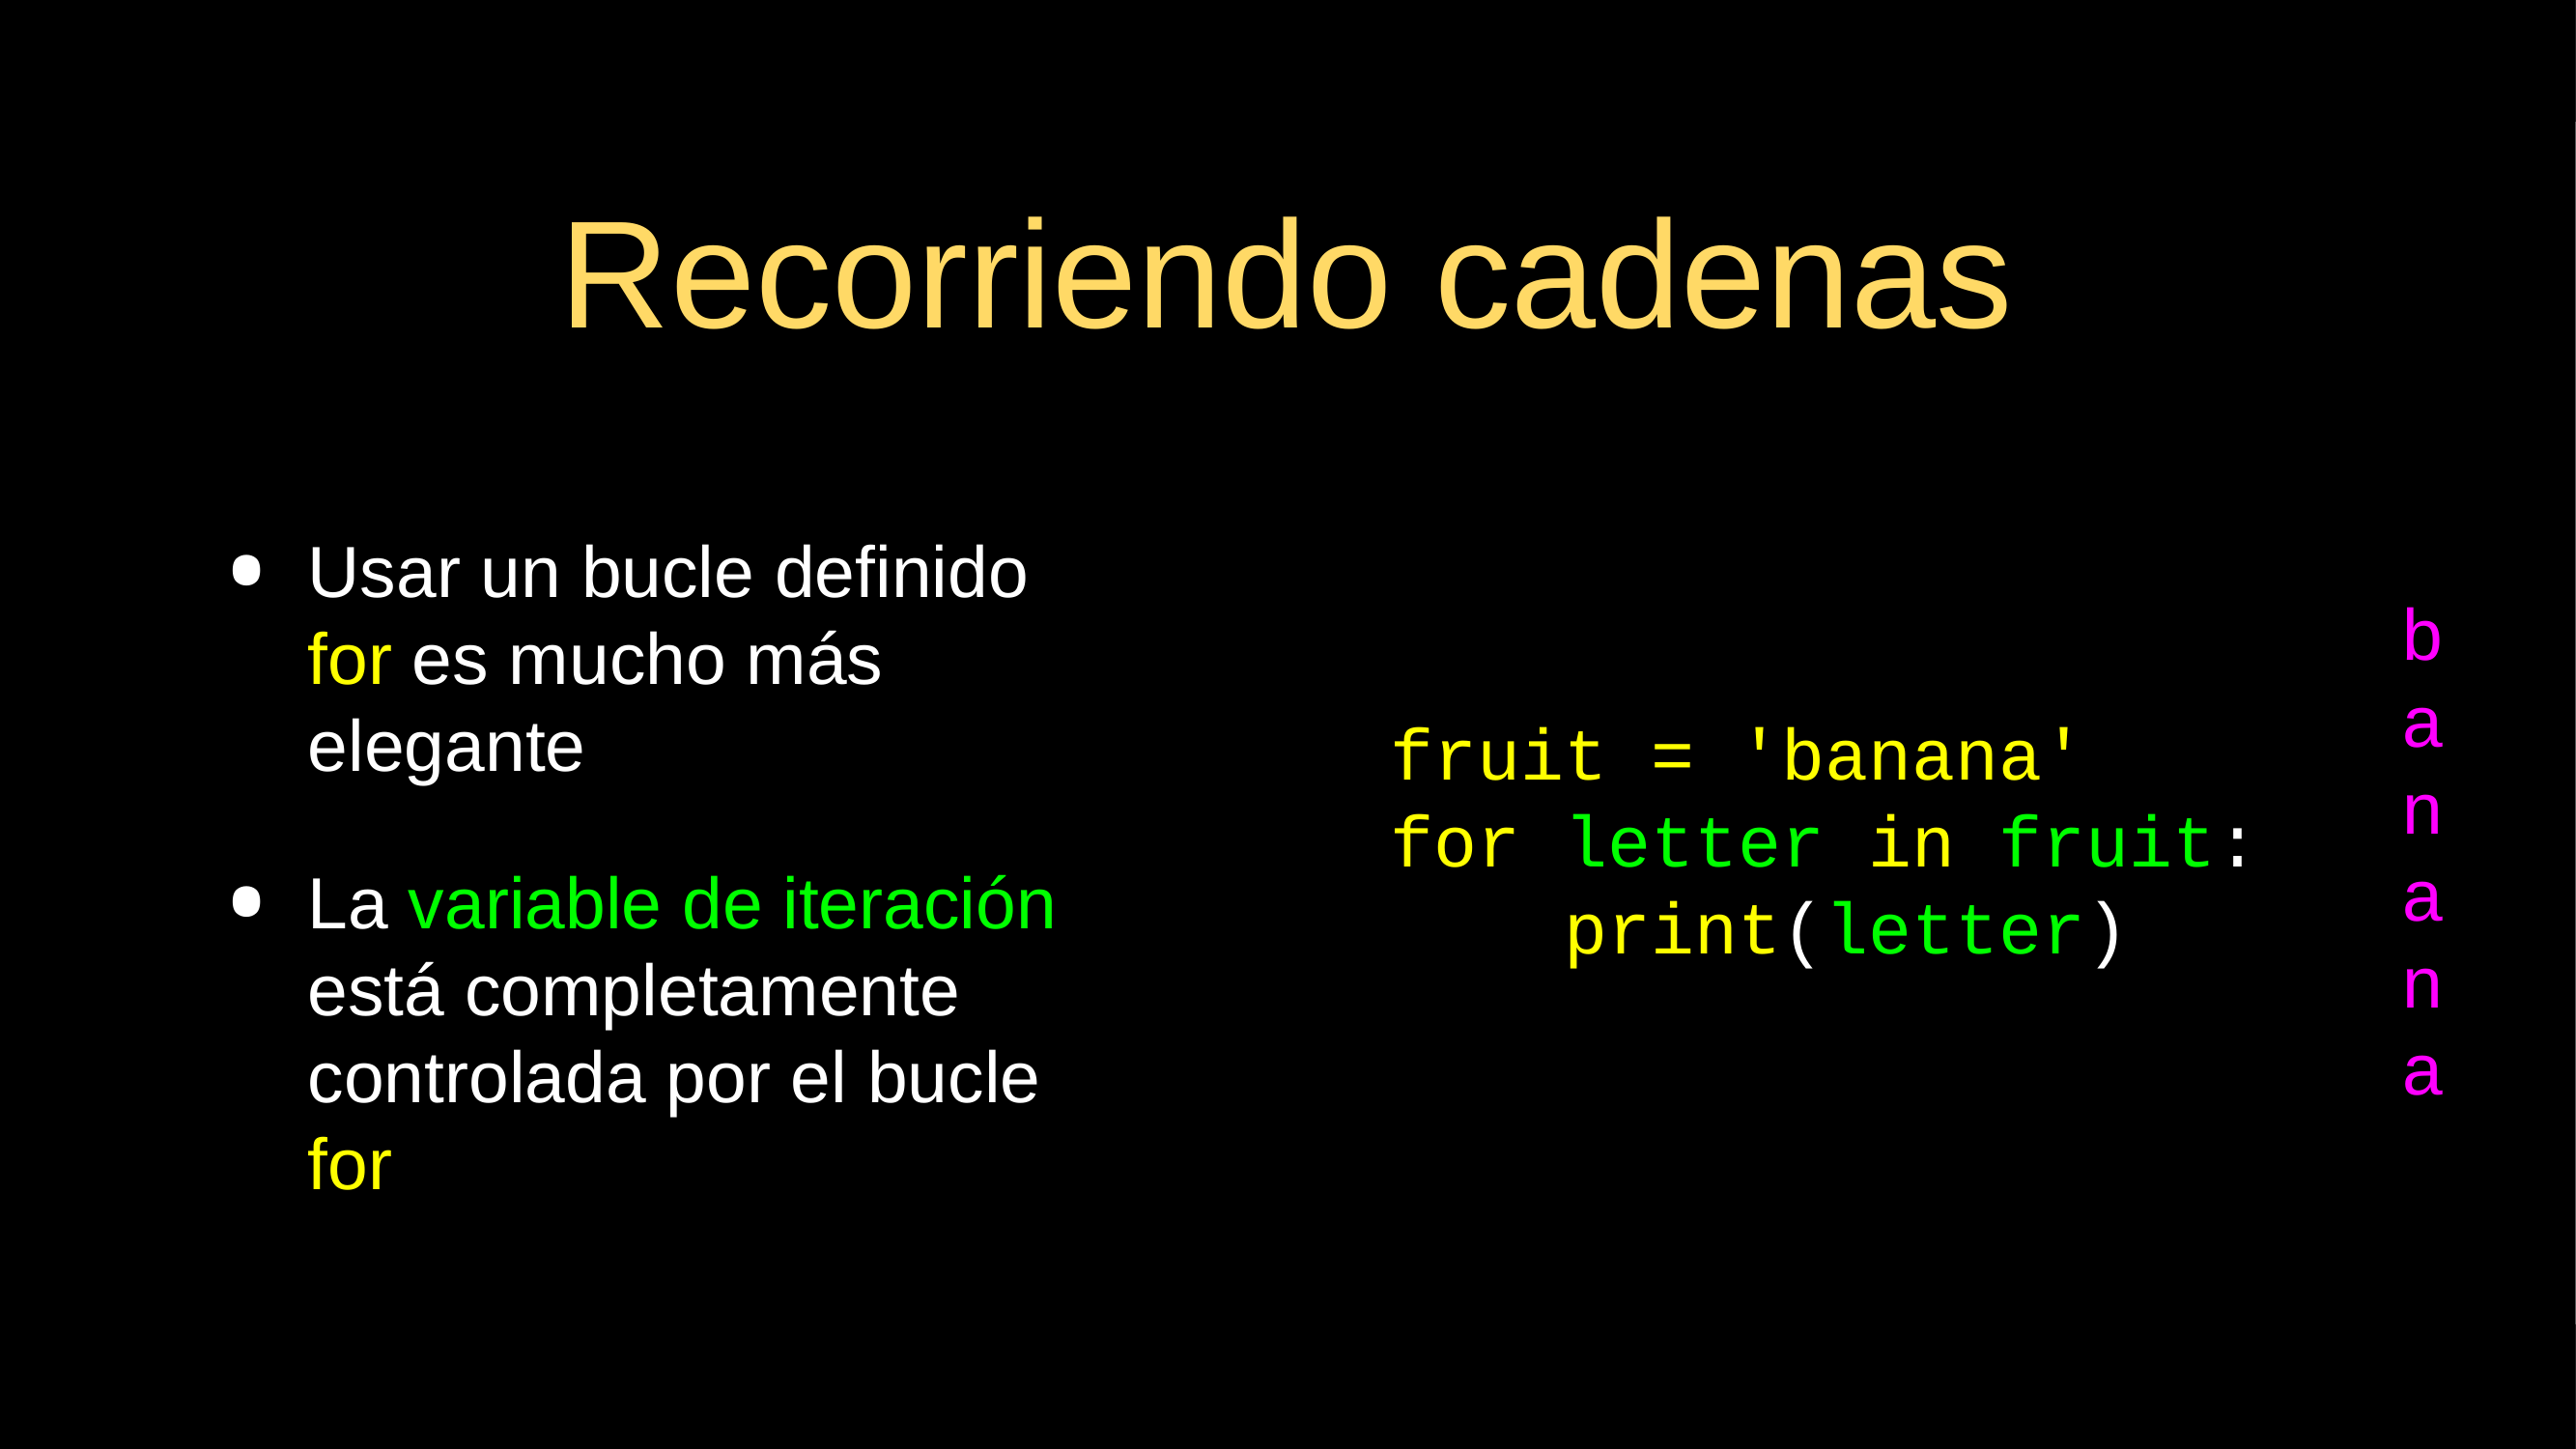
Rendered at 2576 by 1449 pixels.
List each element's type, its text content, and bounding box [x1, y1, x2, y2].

title Recorriendo cadenas [183, 131, 2391, 403]
text_box fruit = 'banana' for letter in fruit: print(letter) [1390, 705, 2351, 970]
text_box b a n a n a [2395, 592, 2450, 1104]
list Usar un bucle definido for es mucho más elegante La variable de iteración está completamente controlada por el bucle for [183, 412, 1126, 1317]
